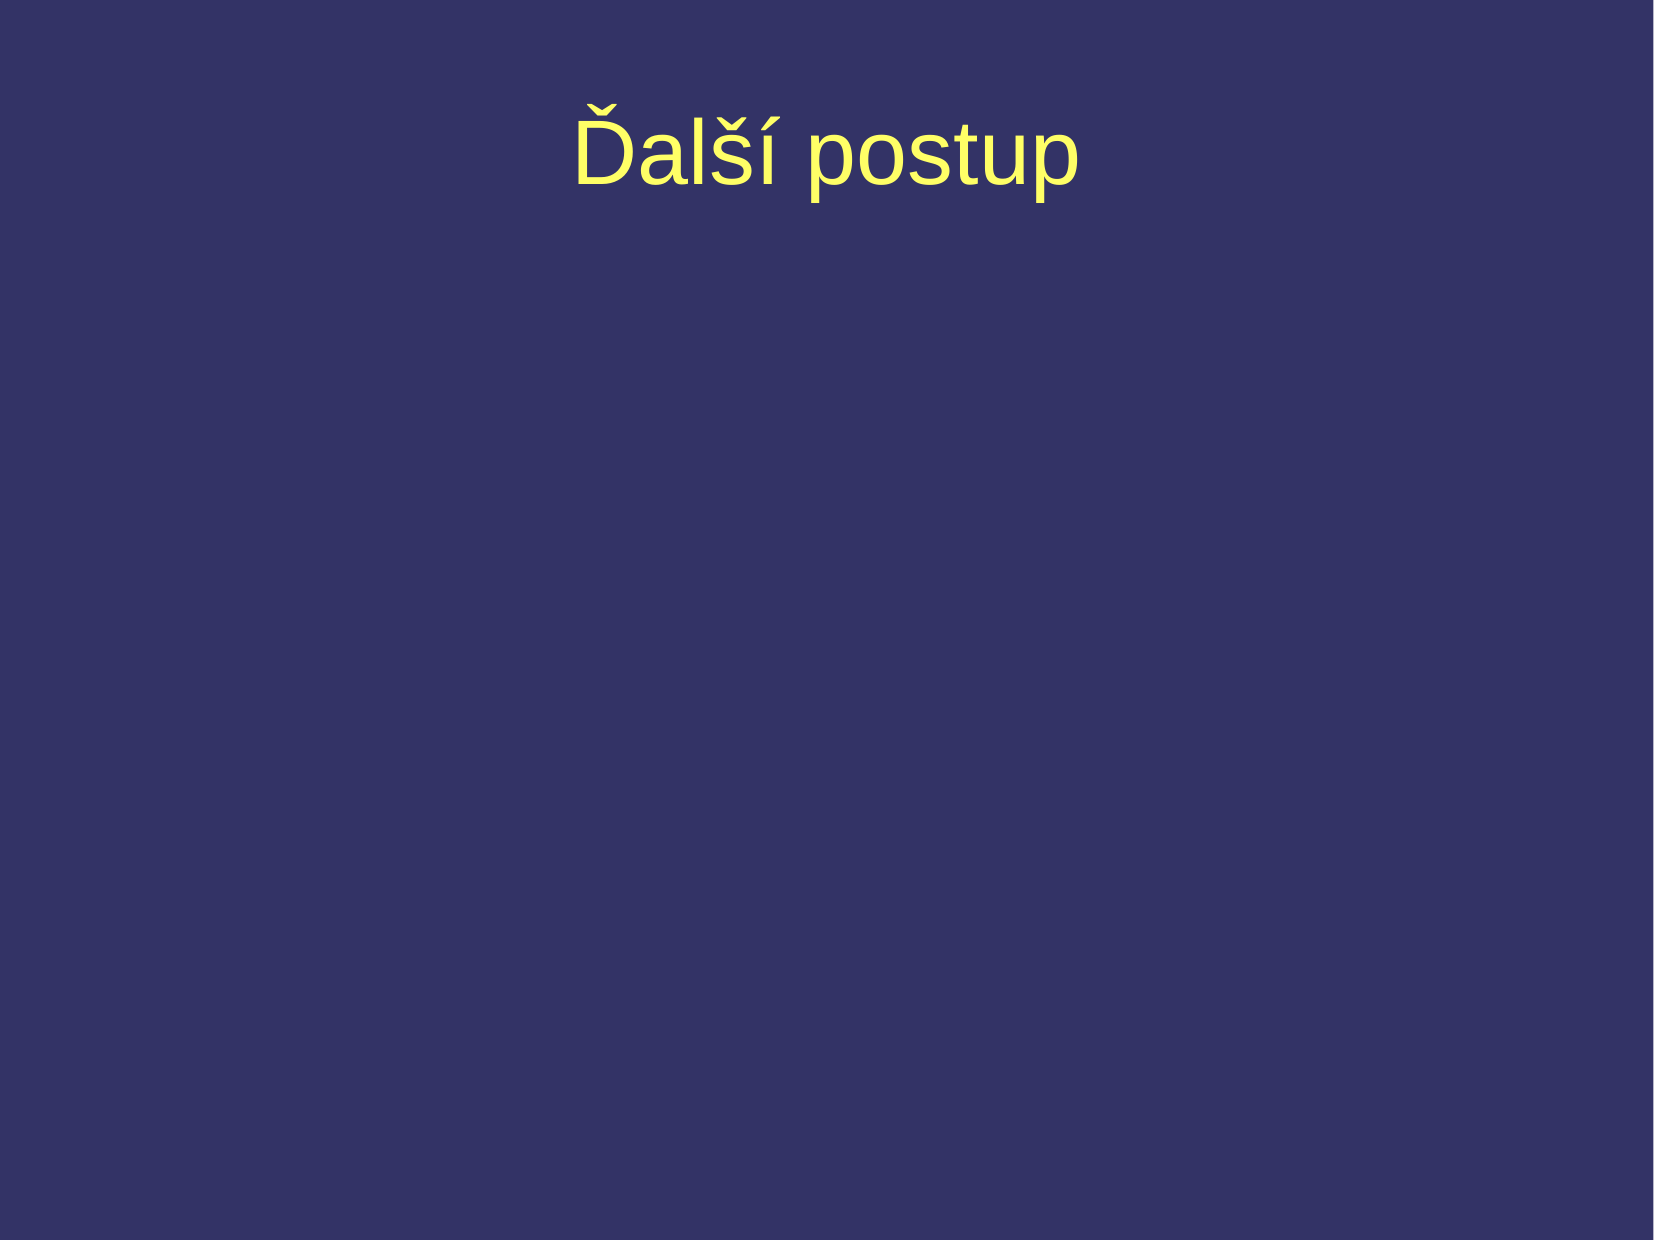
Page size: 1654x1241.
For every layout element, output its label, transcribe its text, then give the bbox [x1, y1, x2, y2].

title Ďalší postup [82, 49, 1571, 257]
